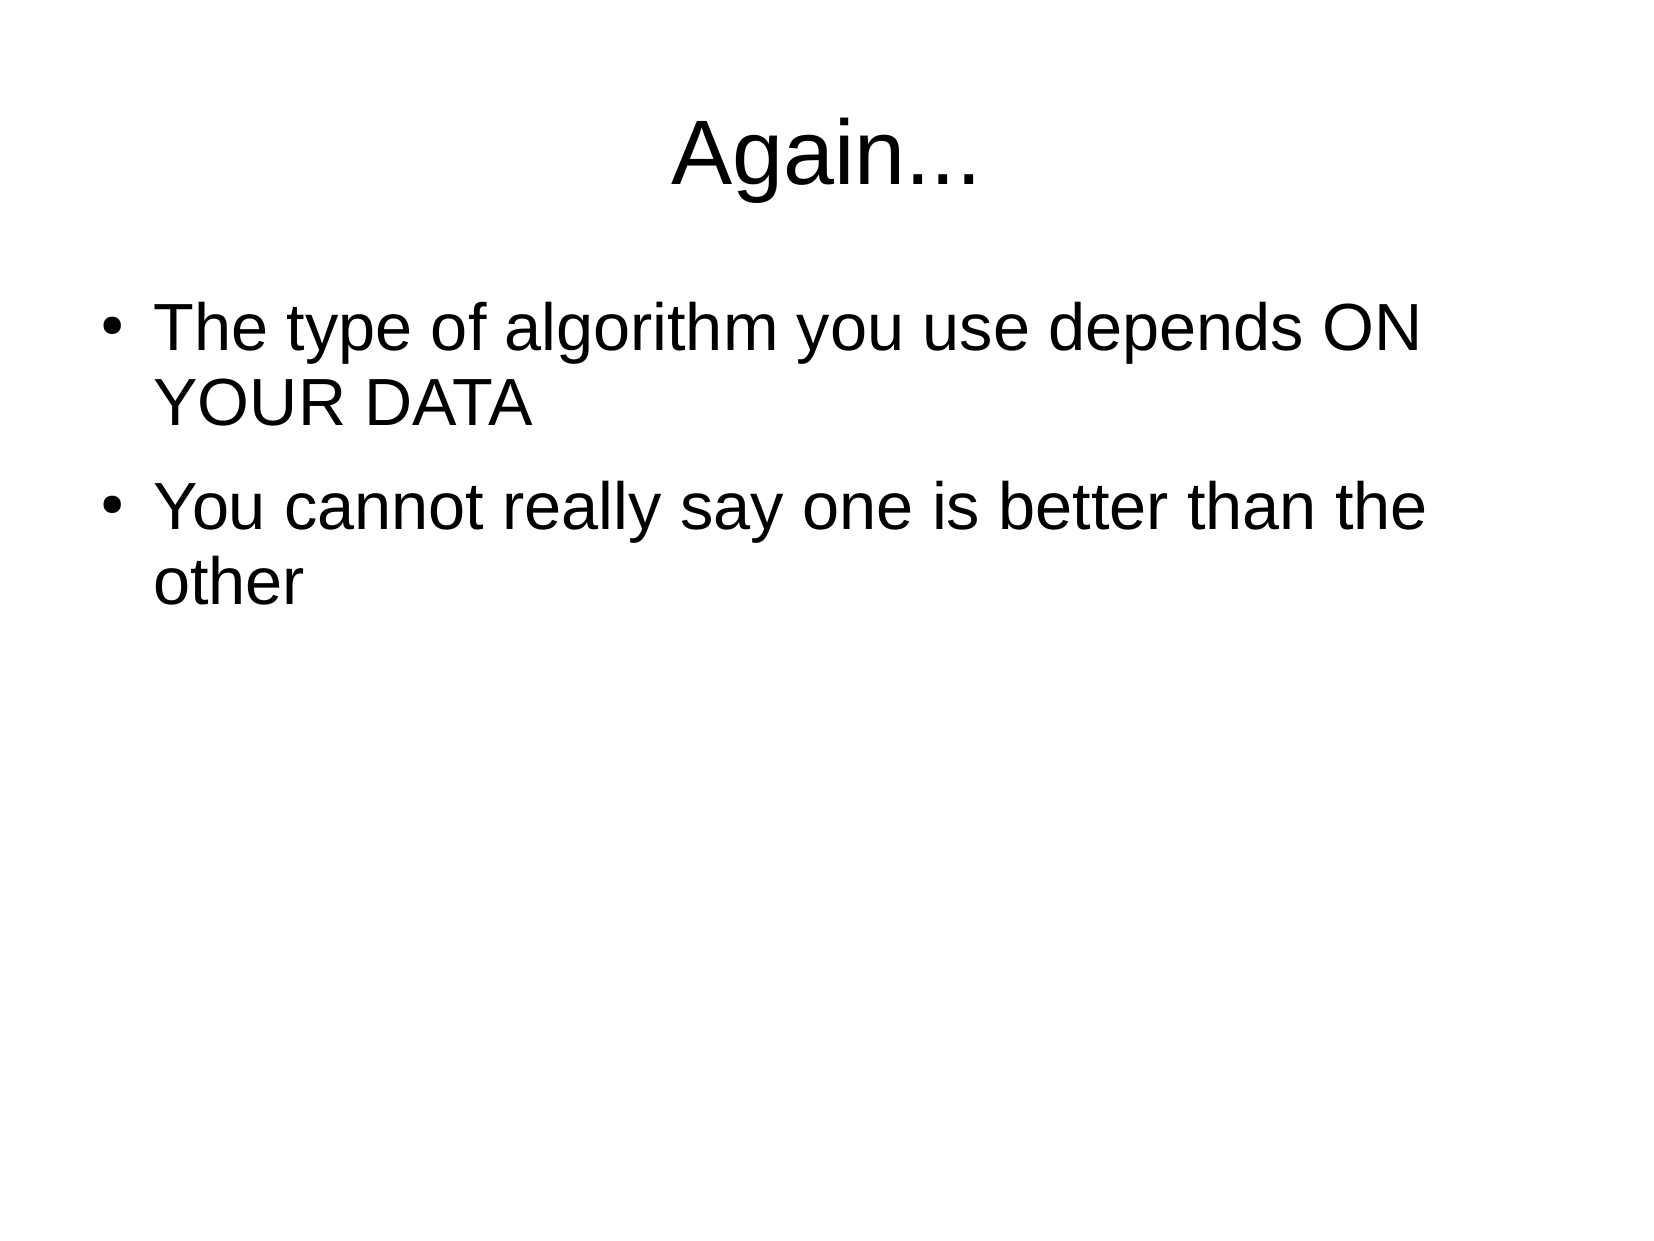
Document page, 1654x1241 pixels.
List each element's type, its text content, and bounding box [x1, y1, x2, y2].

list The type of algorithm you use depends ON YOUR DATA You cannot really say one is better than the other [82, 290, 1571, 1010]
title Again... [82, 49, 1571, 257]
